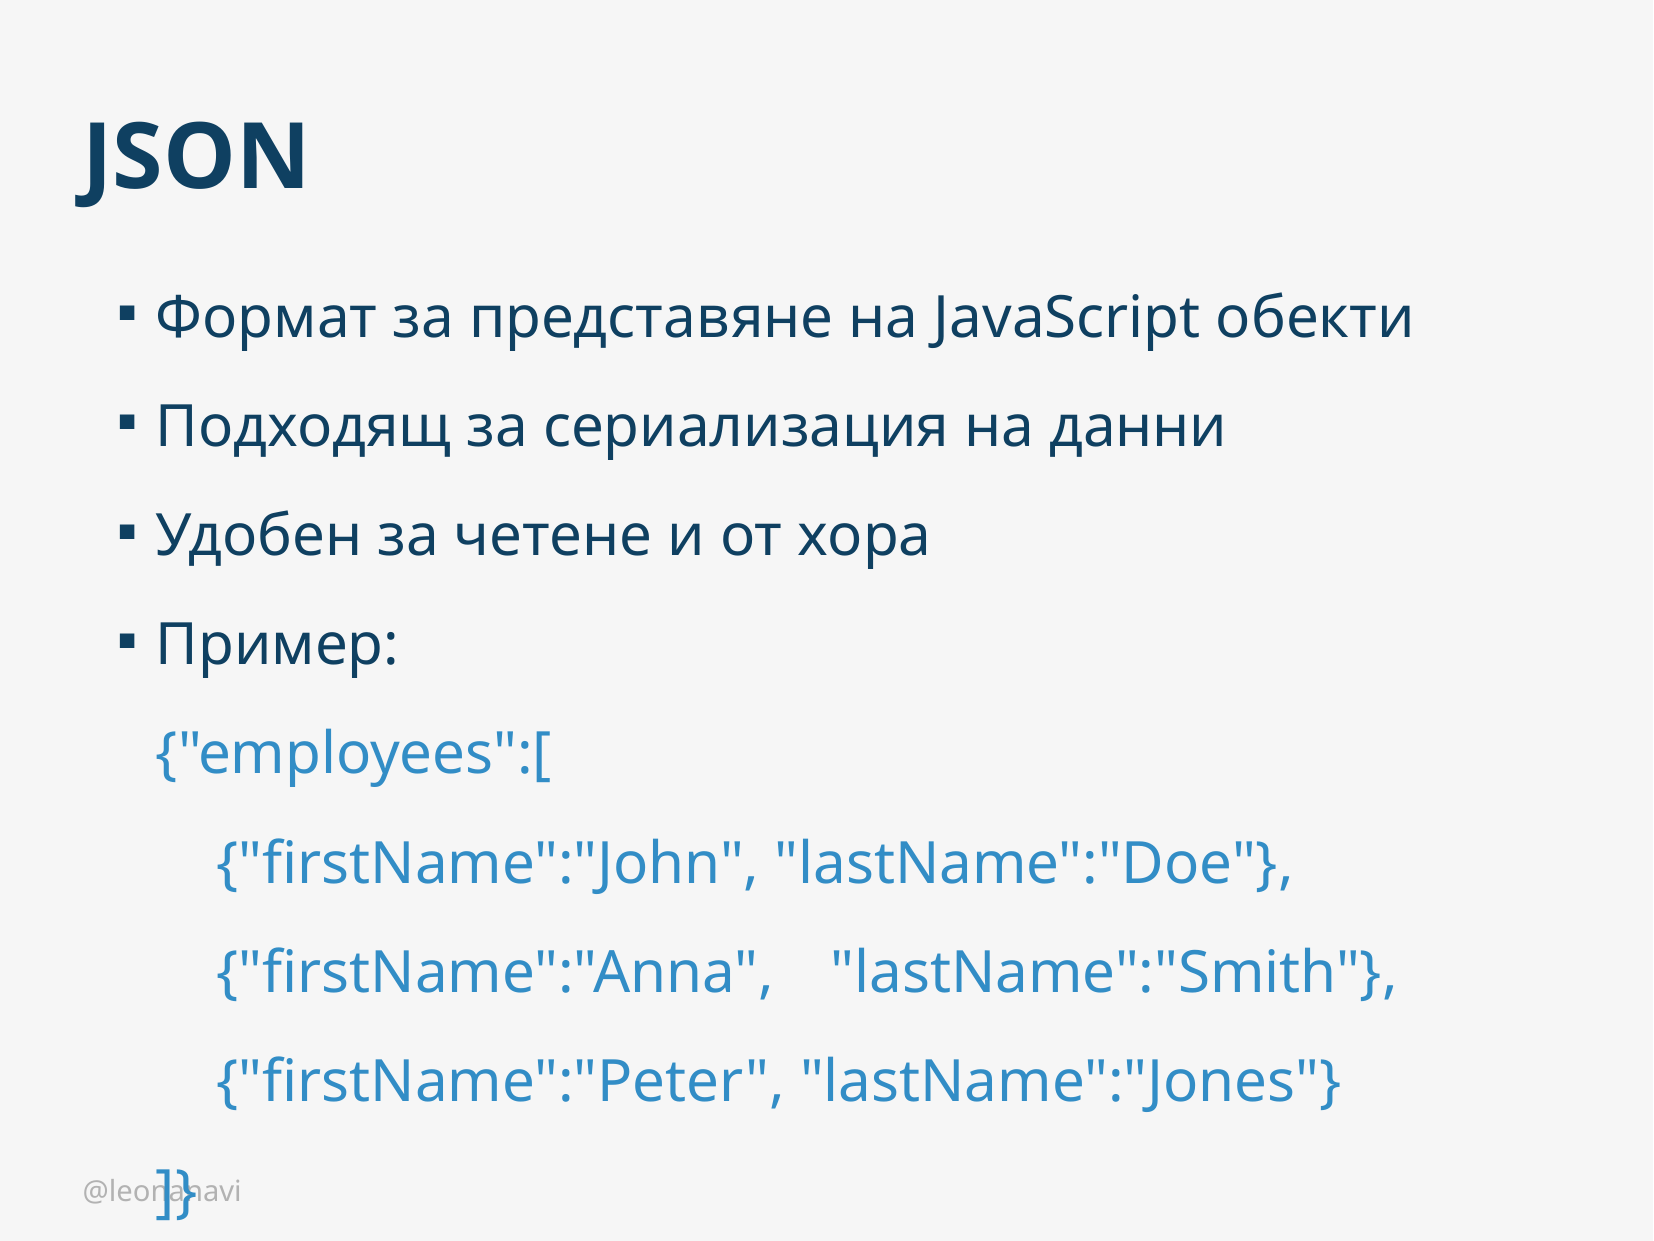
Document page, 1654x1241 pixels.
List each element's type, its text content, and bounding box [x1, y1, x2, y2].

text_box Формат за представяне на JavaScript обекти Подходящ за сериализация на данни Удобен за четене и от хора Пример: {"employees":[ {"firstName":"John", "lastName":"Doe"}, {"firstName":"Anna", "lastName":"Smith"}, {"firstName":"Peter", "lastName":"Jones"} ]} [105, 267, 1621, 1241]
title JSON [82, 49, 1571, 257]
